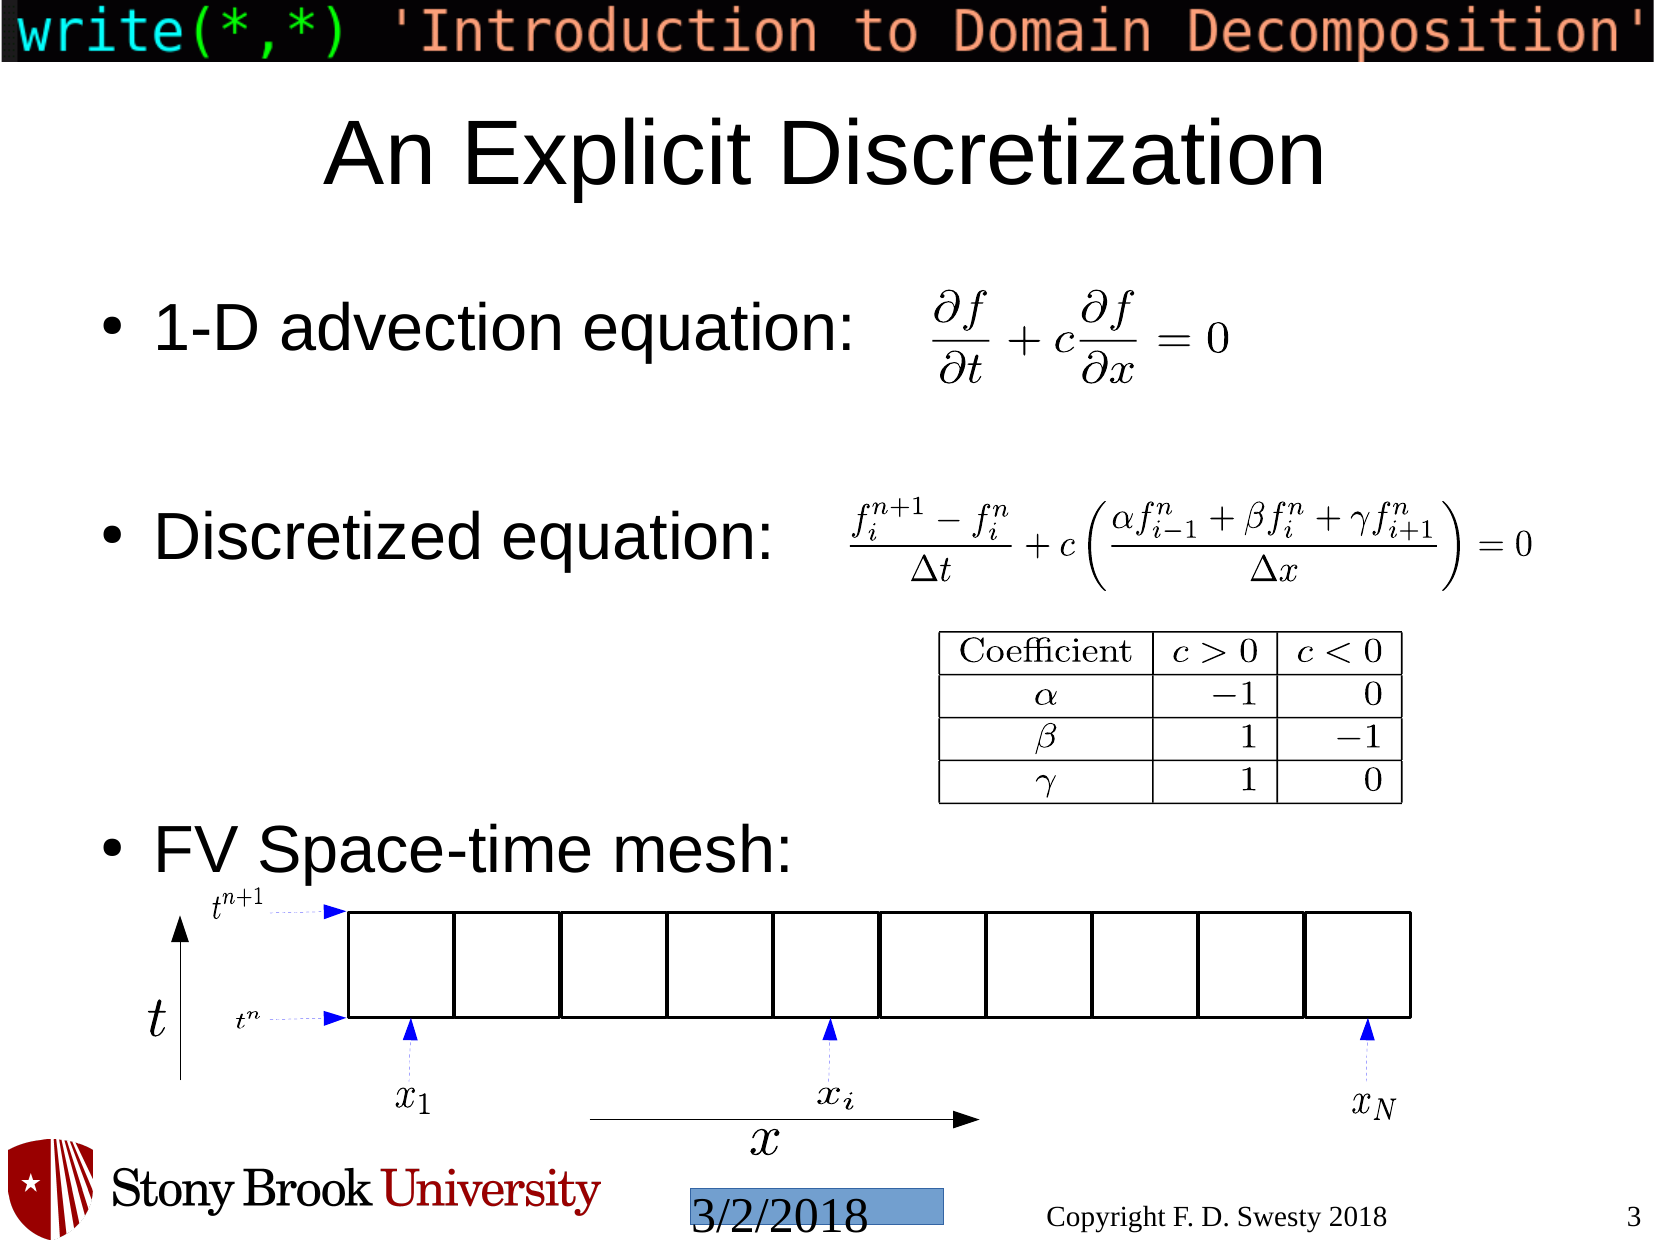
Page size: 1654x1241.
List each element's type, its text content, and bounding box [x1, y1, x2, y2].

text_box [561, 912, 879, 1018]
text_box [235, 1011, 261, 1029]
text_box [1351, 1093, 1398, 1120]
text_box [146, 999, 168, 1037]
text_box [1305, 912, 1411, 1018]
picture [1, 0, 1654, 62]
text_box [211, 887, 265, 920]
text_box [880, 912, 1304, 1018]
title An Explicit Discretization [82, 49, 1571, 257]
text_box [849, 496, 1533, 591]
picture [8, 1139, 601, 1240]
text_box [932, 289, 1231, 384]
text_box [748, 1128, 783, 1156]
text_box [815, 1087, 856, 1110]
list 1-D advection equation: Discretized equation: FV Space-time mesh: [82, 290, 1571, 1156]
text_box [938, 631, 1403, 805]
text_box [394, 1087, 433, 1114]
text_box [348, 912, 560, 1018]
